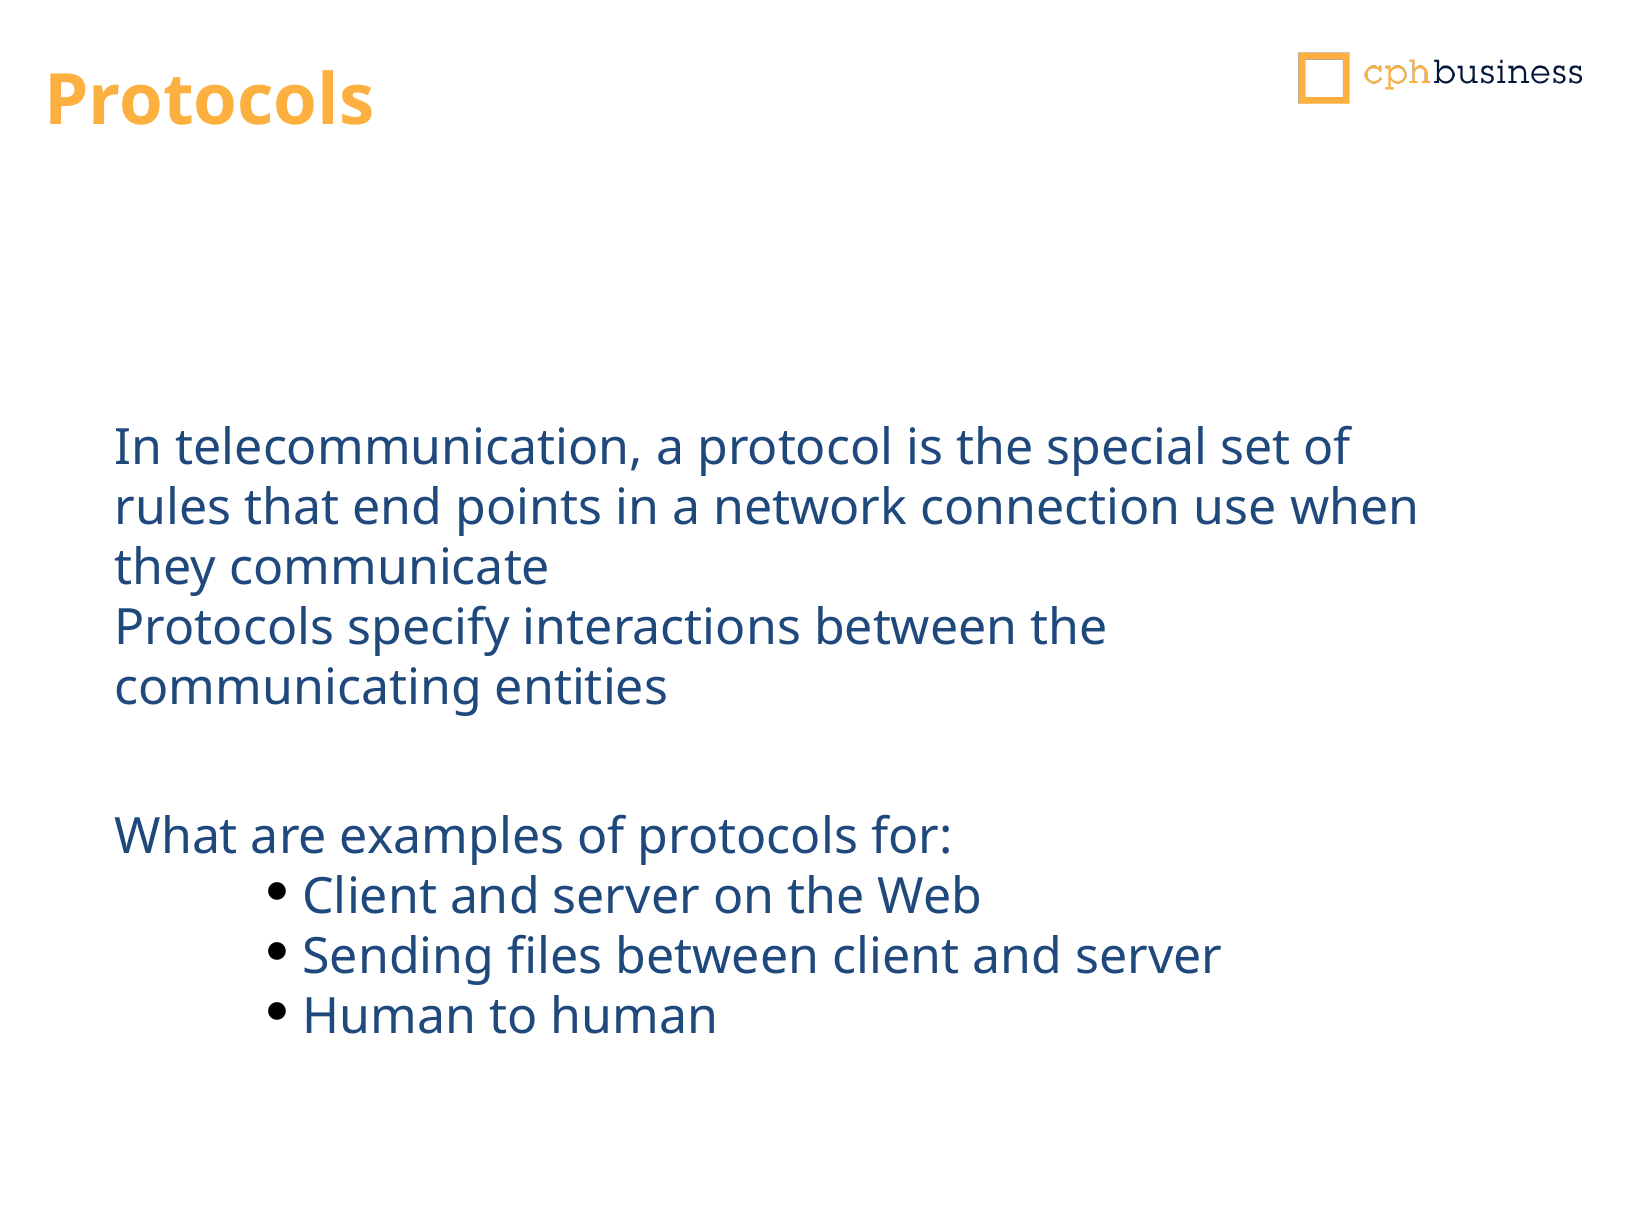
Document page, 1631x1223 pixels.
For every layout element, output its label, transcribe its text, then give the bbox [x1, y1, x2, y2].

text_box What are examples of protocols for: Client and server on the Web Sending files between client and server Human to human [99, 795, 1471, 1052]
picture [1247, 1, 1631, 155]
text_box Protocols [29, 46, 1364, 170]
text_box In telecommunication, a protocol is the special set of rules that end points in a network connection use when they communicate Protocols specify interactions between the communicating entities [99, 406, 1471, 723]
